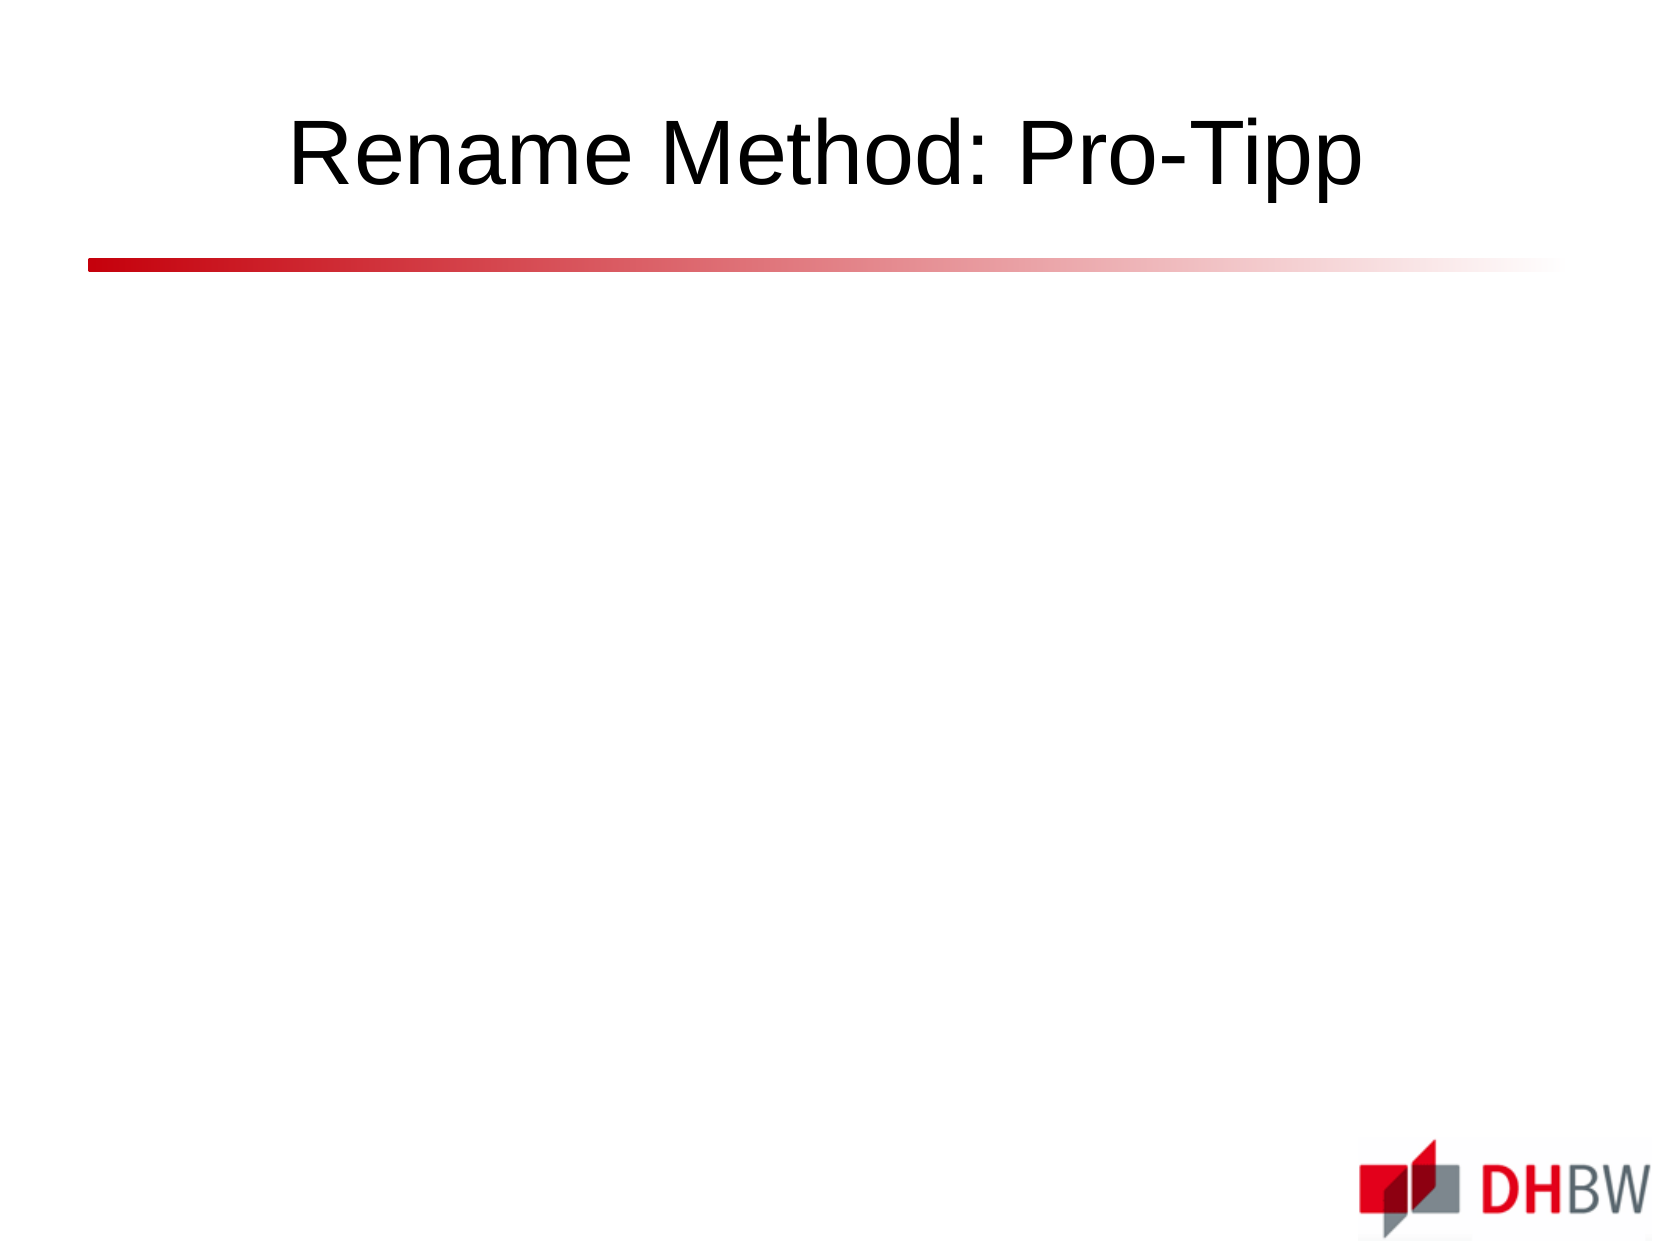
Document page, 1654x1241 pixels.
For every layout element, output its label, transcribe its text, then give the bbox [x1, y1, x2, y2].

title Rename Method: Pro-Tipp [82, 56, 1571, 250]
picture [1358, 1137, 1652, 1241]
